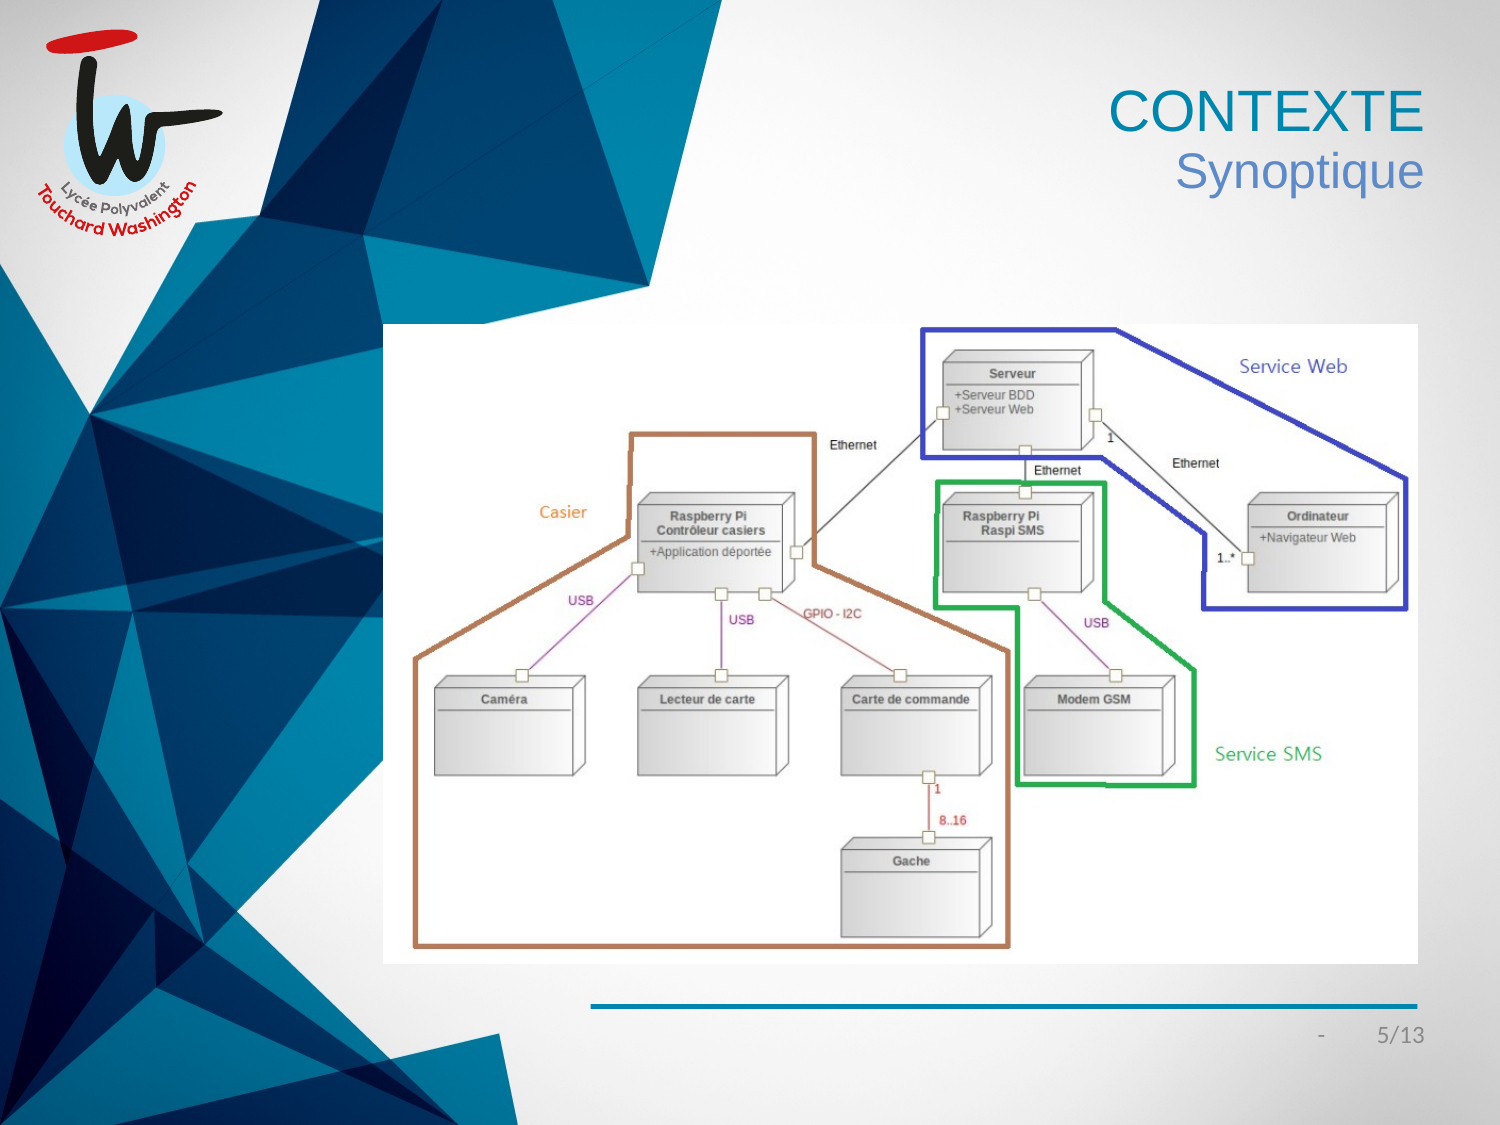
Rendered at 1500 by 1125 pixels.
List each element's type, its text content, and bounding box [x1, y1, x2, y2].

picture [0, 0, 1500, 1125]
title CONTEXTE Synoptique [708, 44, 1425, 233]
